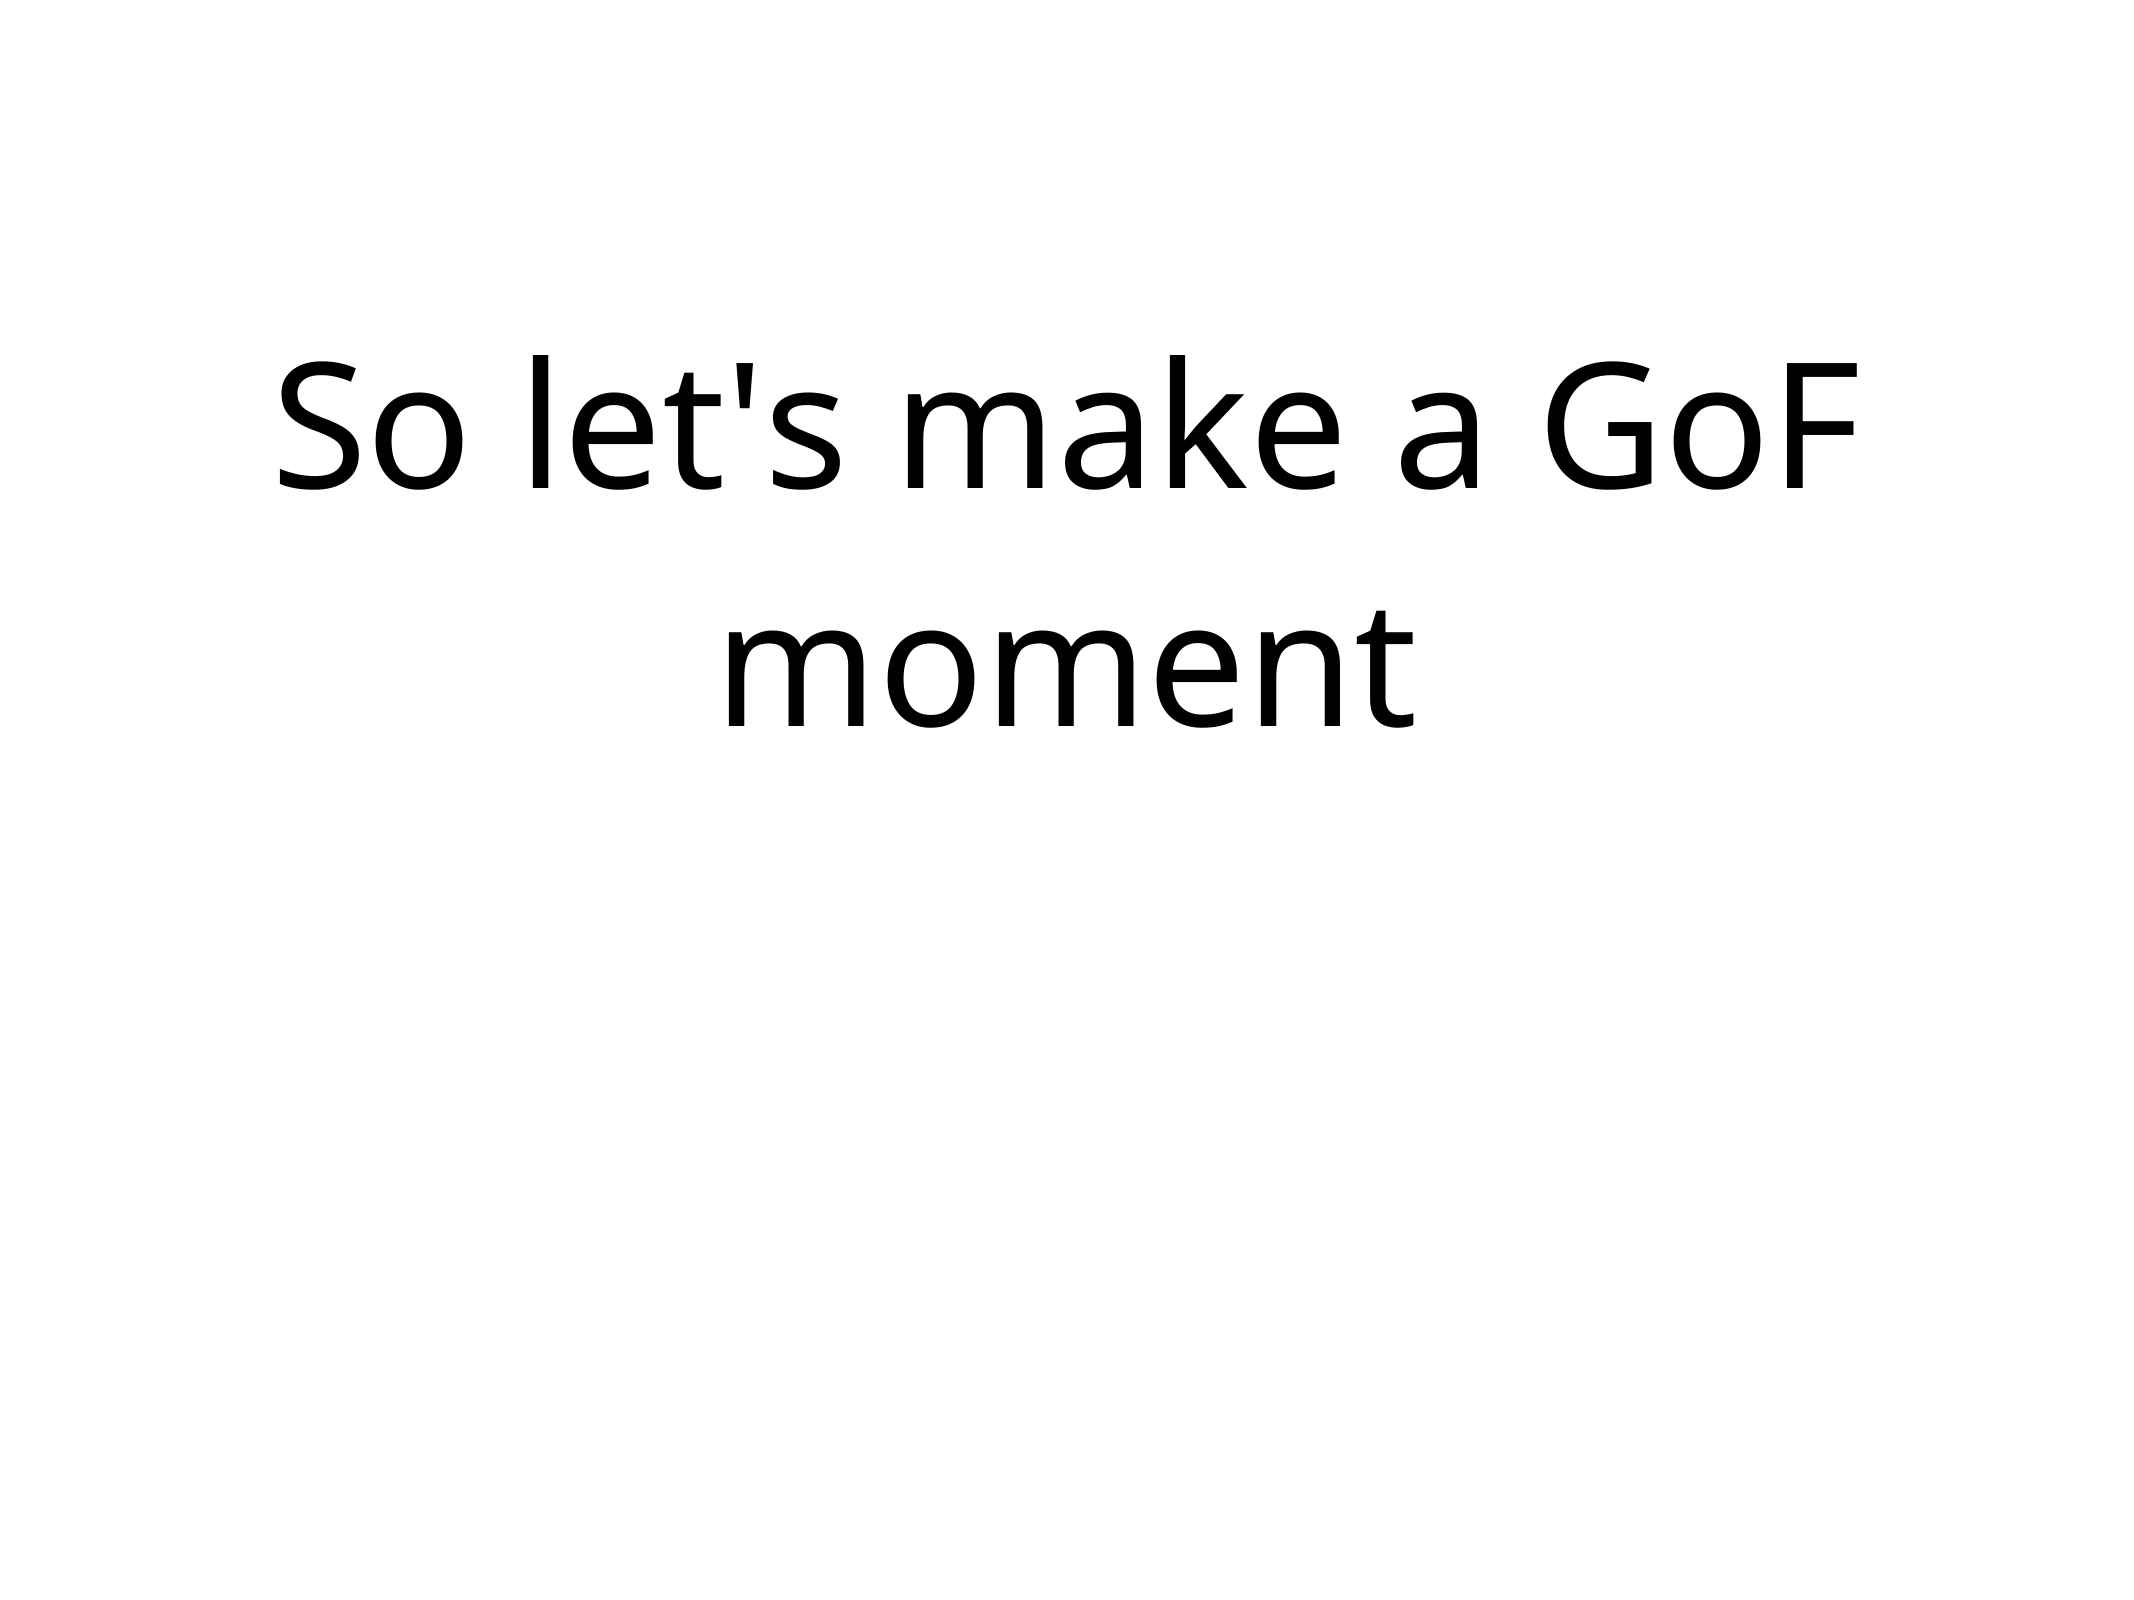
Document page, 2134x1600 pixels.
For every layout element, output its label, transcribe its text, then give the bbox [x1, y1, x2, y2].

title So let's make a GoF moment [208, 276, 1925, 804]
